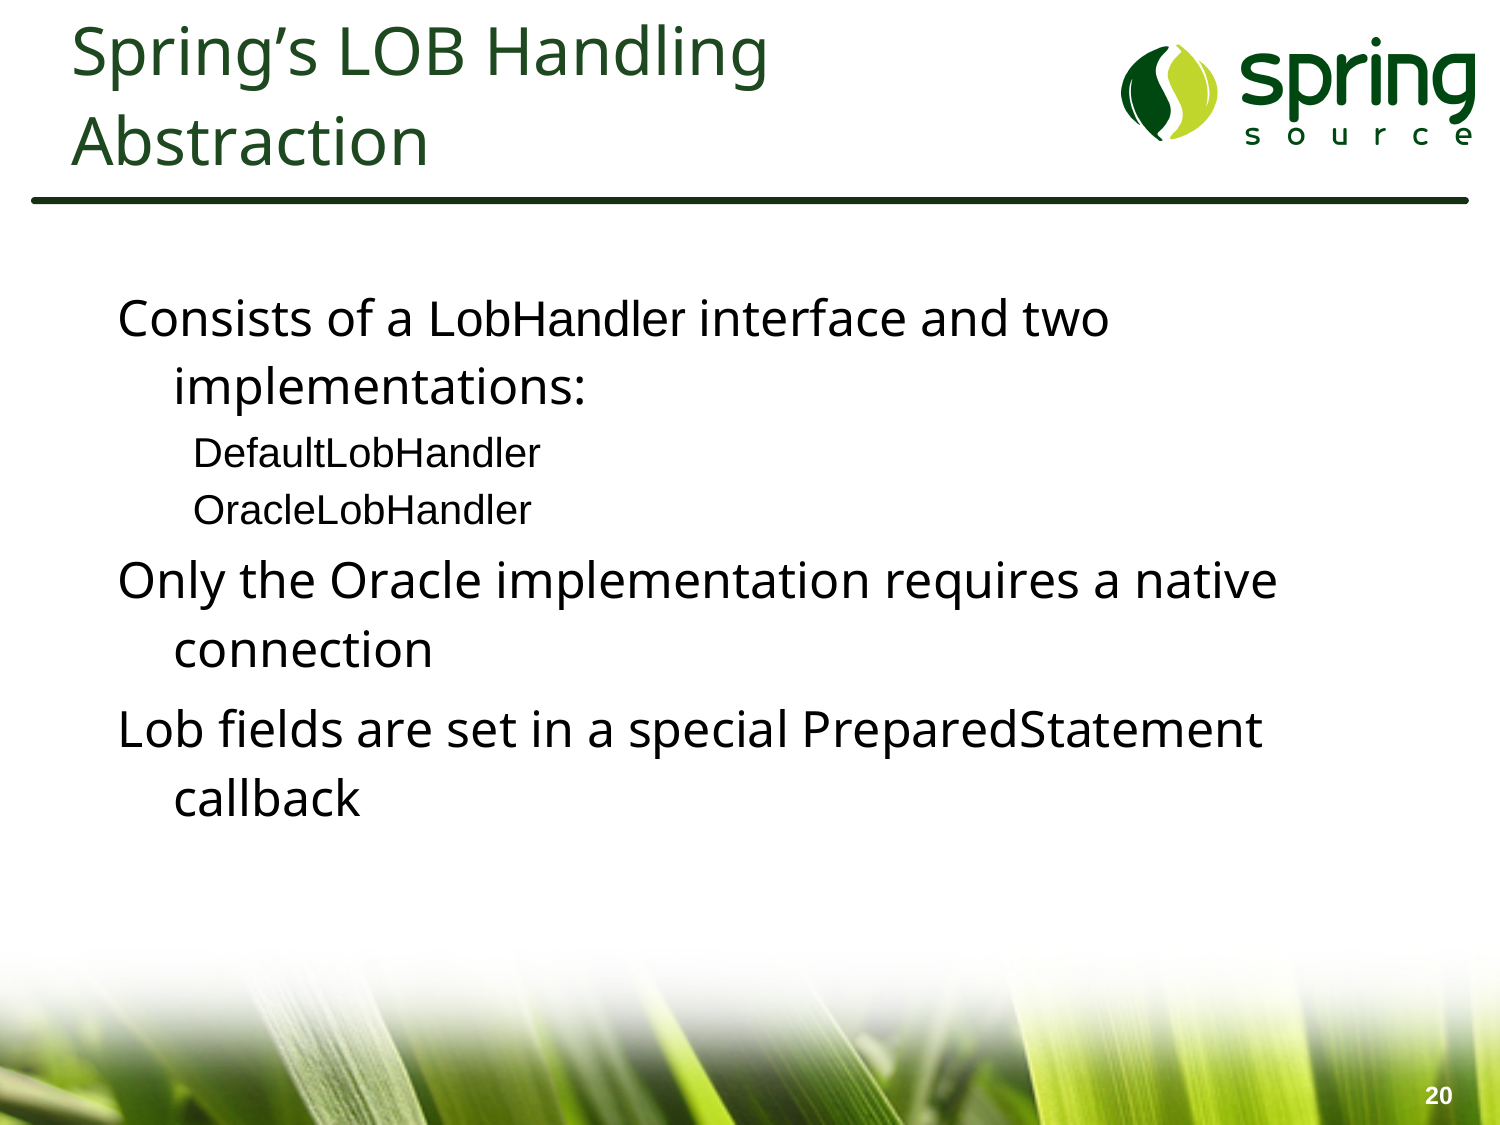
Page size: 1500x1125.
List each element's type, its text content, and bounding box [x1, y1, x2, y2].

picture [1121, 37, 1475, 145]
picture [0, 944, 1500, 1125]
title Spring’s LOB Handling Abstraction [56, 5, 1089, 184]
list Consists of a LobHandler interface and two implementations: DefaultLobHandler OracleLobHandler Only the Oracle implementation requires a native connection Lob fields are set in a special PreparedStatement callback [103, 275, 1394, 938]
